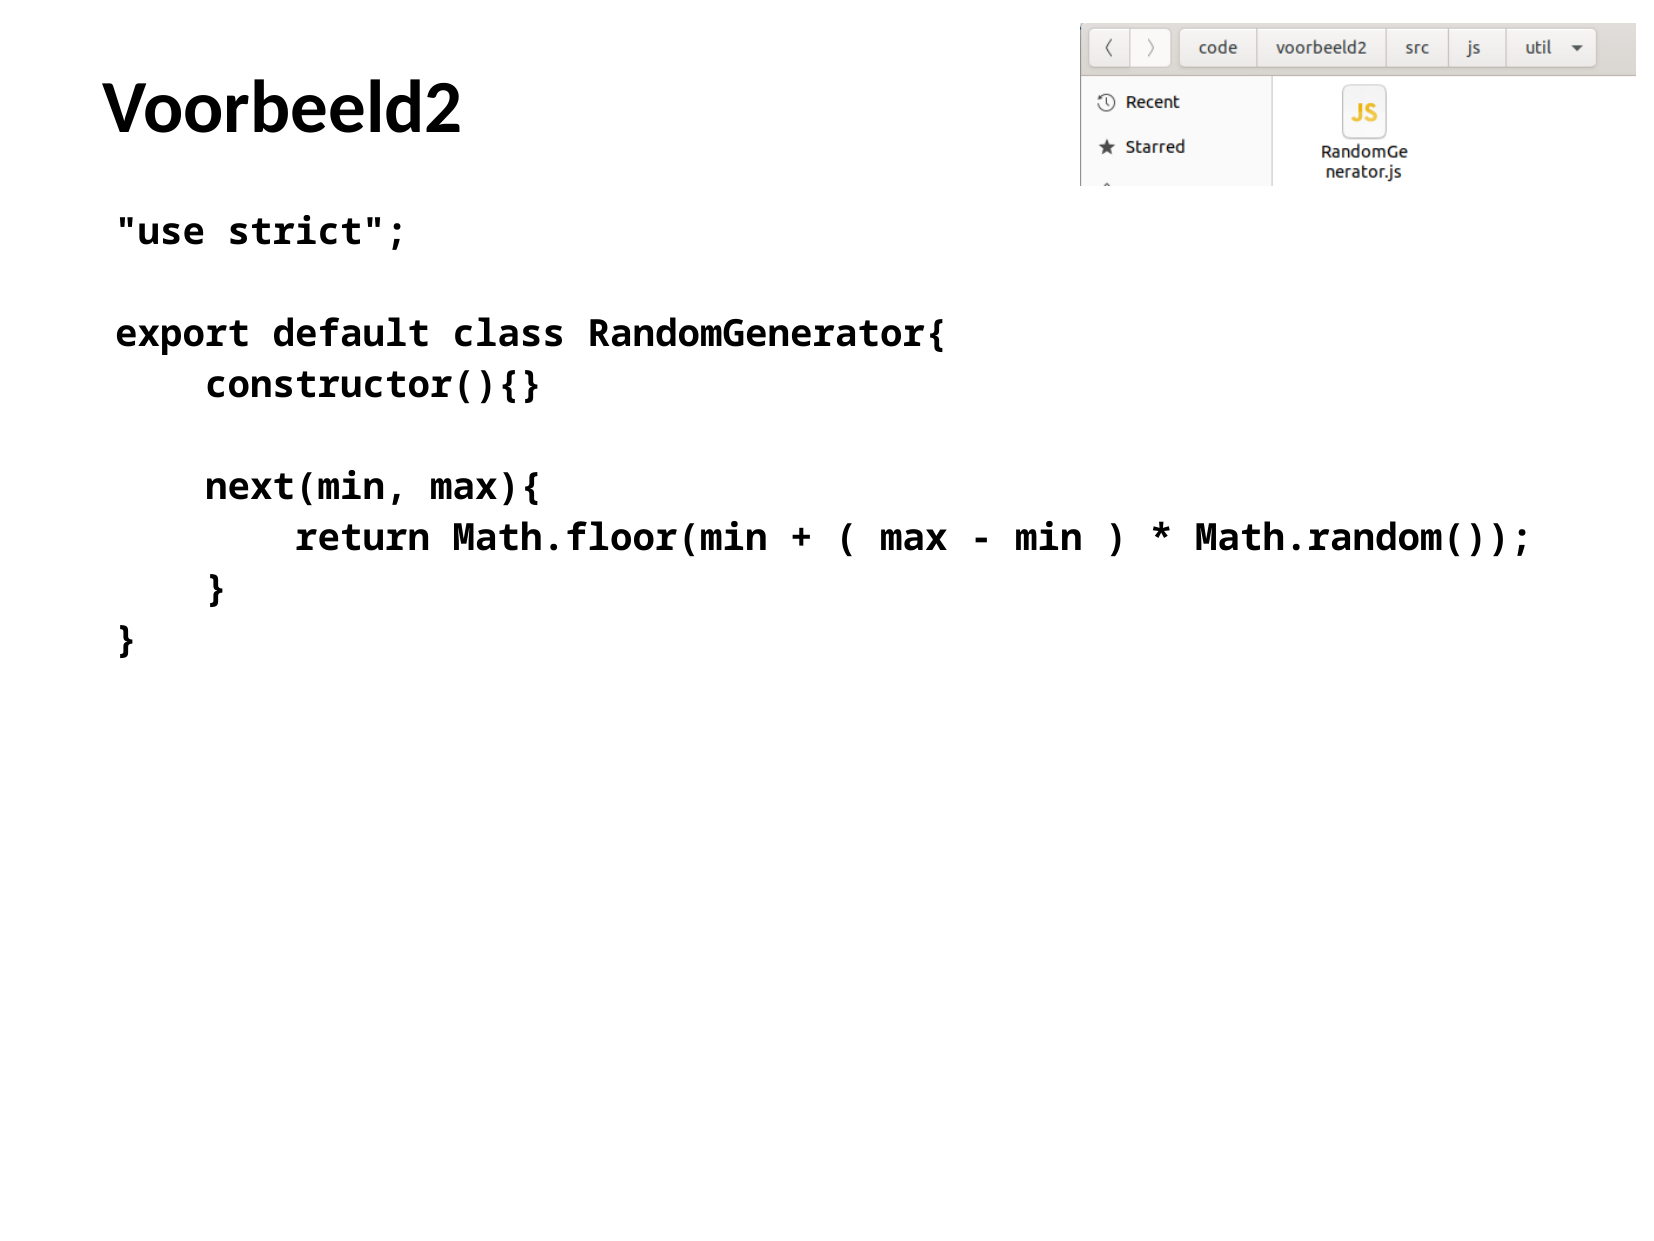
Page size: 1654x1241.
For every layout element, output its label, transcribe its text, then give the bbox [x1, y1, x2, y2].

picture [1080, 23, 1636, 186]
text_box Voorbeeld2 [87, 49, 1654, 257]
text_box "use strict"; export default class RandomGenerator{ constructor(){} next(min, max){ return Math.floor(min + ( max - min ) * Math.random()); } } [100, 197, 1625, 720]
